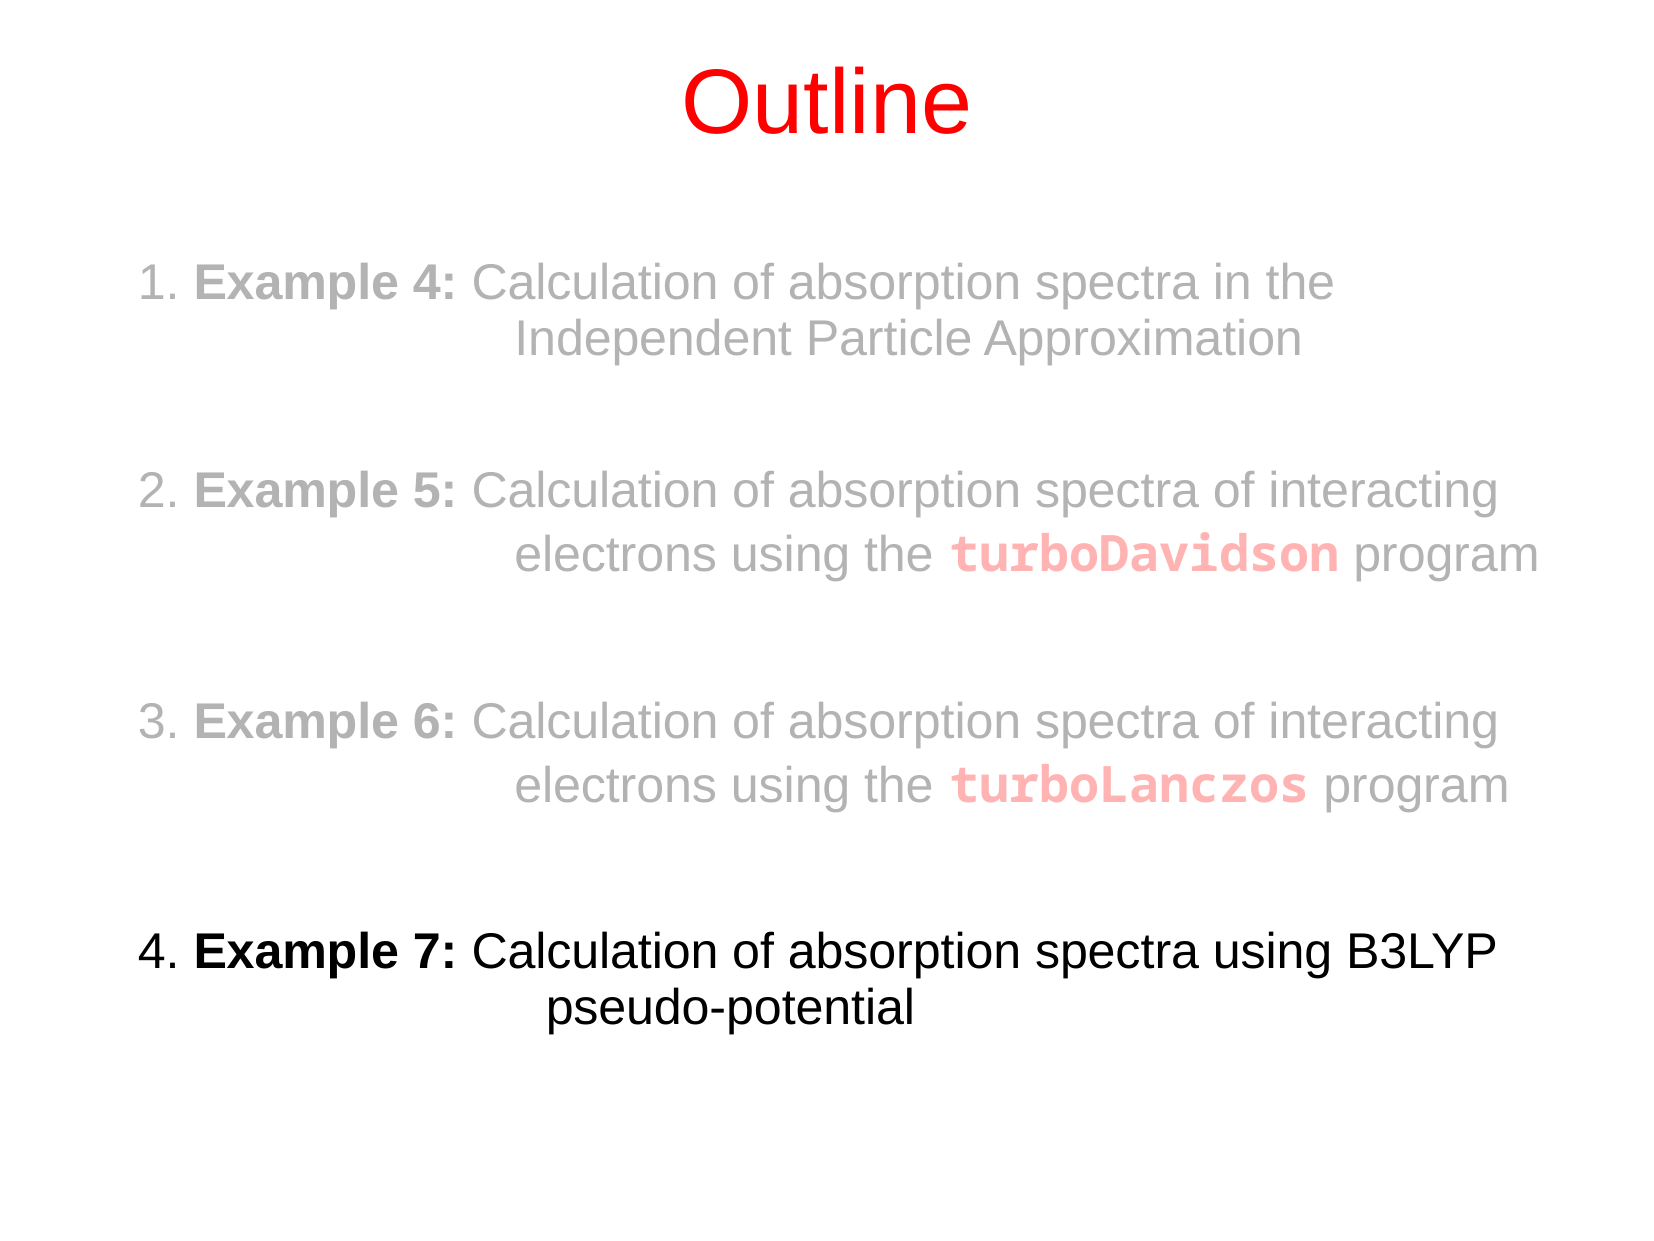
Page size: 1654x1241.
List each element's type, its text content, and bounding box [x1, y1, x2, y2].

list 1. Example 4: Calculation of absorption spectra in the Independent Particle Approximation 2. Example 5: Calculation of absorption spectra of interacting electrons using the turboDavidson program 3. Example 6: Calculation of absorption spectra of interacting electrons using the turboLanczos program 4. Example 7: Calculation of absorption spectra using B3LYP pseudo-potential [76, 254, 1577, 1050]
text_box [104, 660, 1576, 841]
text_box [100, 240, 1572, 601]
title Outline [82, 49, 1572, 254]
